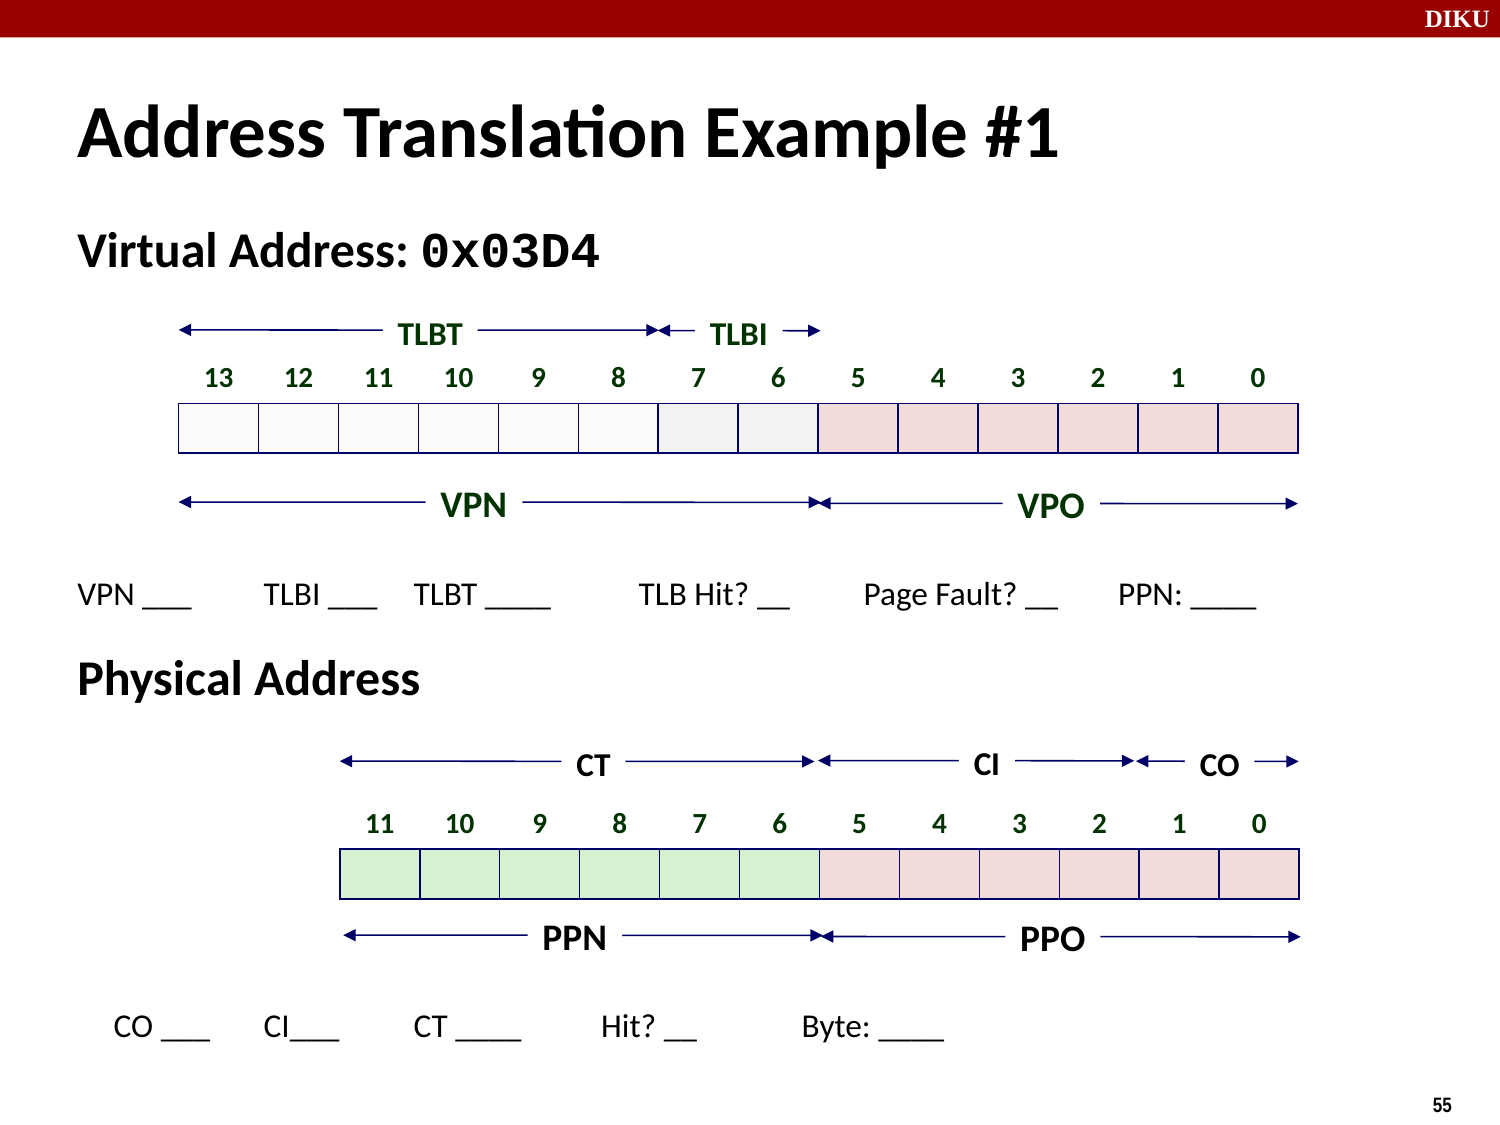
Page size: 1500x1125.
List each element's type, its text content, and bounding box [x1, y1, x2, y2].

text_box [339, 849, 1300, 899]
text_box 0 [1217, 353, 1298, 404]
text_box 11 [338, 353, 418, 404]
text_box TLBI [694, 310, 783, 365]
text_box [178, 404, 1298, 454]
text_box 5 [819, 798, 899, 849]
text_box VPO [1002, 479, 1100, 540]
text_box CT [561, 740, 626, 796]
text_box 2 [1059, 798, 1139, 849]
text_box Address Translation Example #1 [62, 80, 1268, 175]
text_box 8 [578, 353, 658, 404]
text_box 10 [419, 798, 499, 849]
text_box 0 [1219, 798, 1300, 849]
text_box TLBT [382, 309, 478, 364]
text_box PPN [527, 911, 623, 971]
text_box 8 [579, 798, 659, 849]
text_box 9 [499, 798, 579, 849]
text_box 7 [658, 353, 738, 404]
text_box 3 [978, 353, 1058, 404]
text_box 11 [339, 798, 419, 849]
text_box 2 [1058, 353, 1137, 404]
text_box 1 [1137, 353, 1217, 404]
text_box 12 [258, 353, 338, 404]
text_box 10 [418, 353, 498, 404]
text_box 13 [178, 353, 258, 404]
text_box CI [958, 740, 1015, 795]
text_box 6 [739, 798, 819, 849]
text_box PPO [1005, 912, 1101, 973]
text_box 5 [818, 353, 898, 404]
text_box Virtual Address: 0x03D4 VPN ___ TLBI ___ TLBT ____ TLB Hit? __ Page Fault? __ PPN: ____ Physical Address CO ___ CI___ CT ____ Hit? __ Byte: ____ [62, 224, 1426, 1100]
text_box 7 [659, 798, 739, 849]
text_box 4 [899, 798, 979, 849]
text_box 4 [898, 353, 978, 404]
text_box 1 [1139, 798, 1219, 849]
text_box CO [1184, 740, 1255, 796]
text_box 3 [979, 798, 1059, 849]
text_box 6 [738, 353, 818, 404]
text_box 9 [498, 353, 578, 404]
text_box VPN [425, 478, 523, 538]
